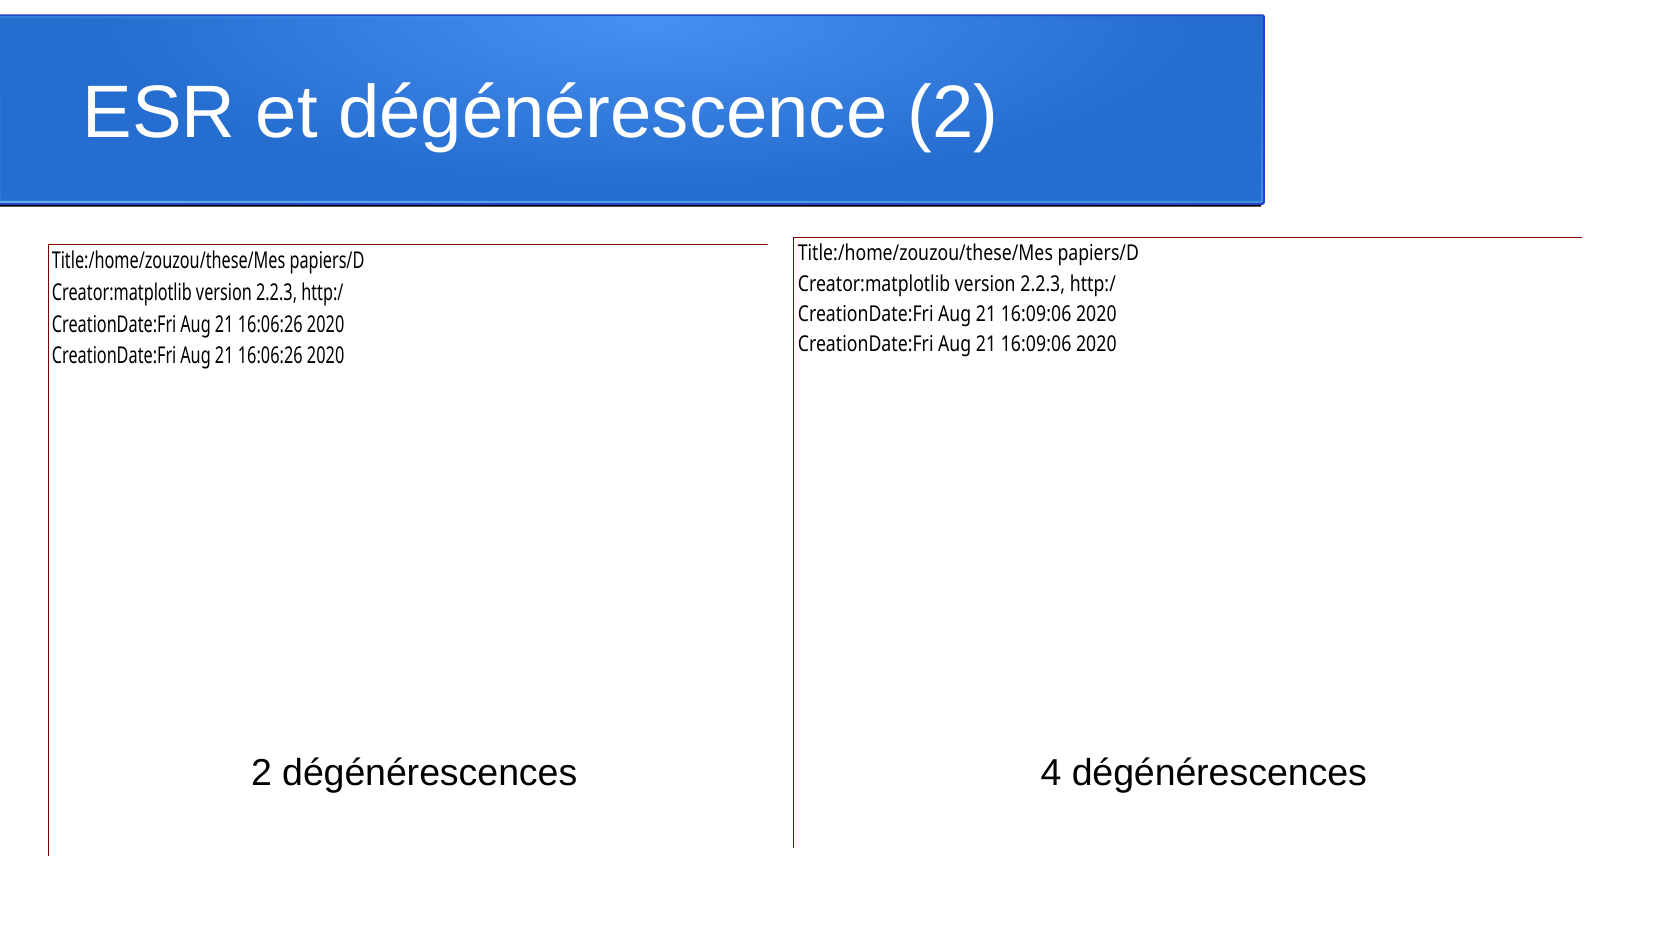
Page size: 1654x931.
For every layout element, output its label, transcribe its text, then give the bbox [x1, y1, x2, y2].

picture [46, 242, 768, 856]
title ESR et dégénérescence (2) [82, 35, 1235, 189]
text_box 2 dégénérescences [236, 744, 593, 801]
text_box 4 dégénérescences [1025, 744, 1382, 801]
picture [792, 236, 1582, 848]
